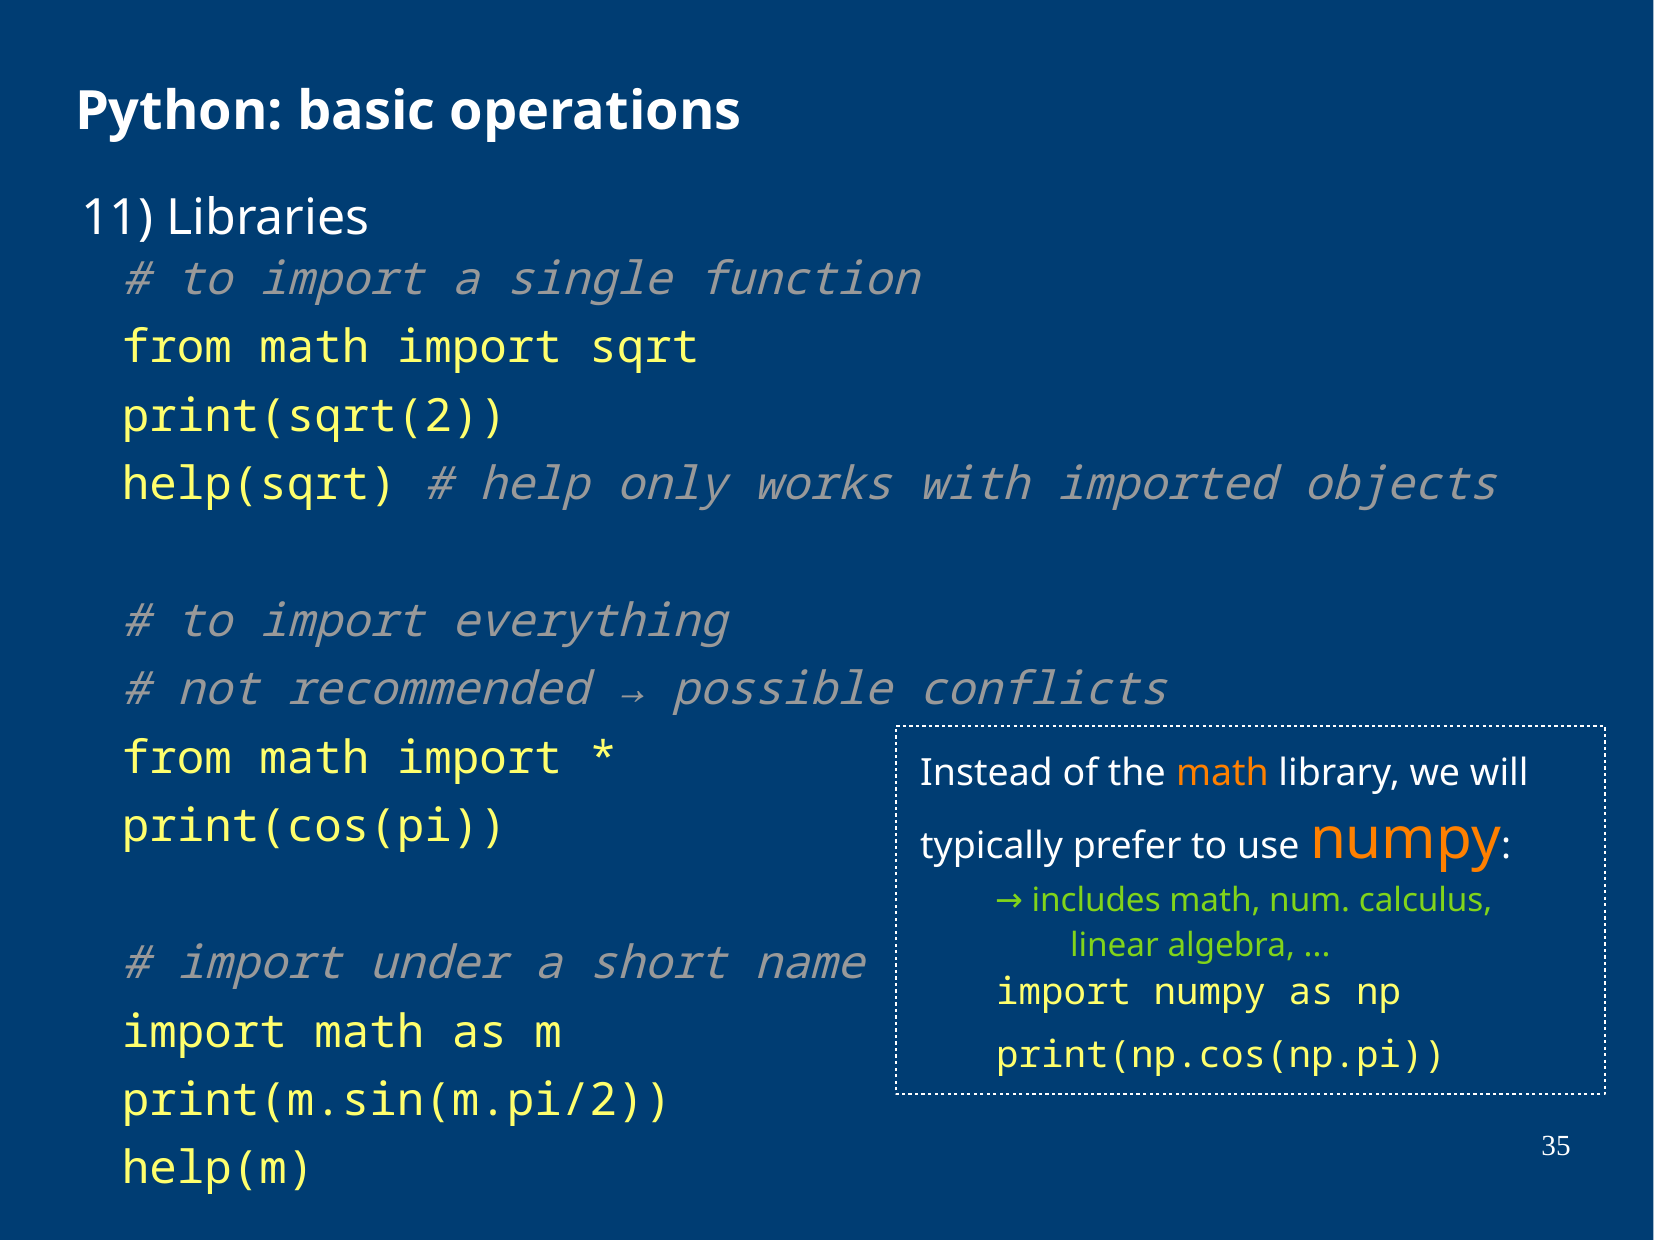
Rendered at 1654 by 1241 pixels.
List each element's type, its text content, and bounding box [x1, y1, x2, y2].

text_box # to import a single function from math import sqrt print(sqrt(2)) help(sqrt) # help only works with imported objects # to import everything # not recommended → possible conflicts from math import * print(cos(pi)) # import under a short name import math as m print(m.sin(m.pi/2)) help(m) [107, 237, 1654, 1173]
text_box import numpy as np print(np.cos(np.pi)) [981, 957, 1475, 1109]
text_box 11) Libraries [66, 174, 451, 269]
text_box Python: basic operations [60, 64, 1576, 165]
text_box Instead of the math library, we will typically prefer to use numpy: → includes math, num. calculus, linear algebra, ... [905, 737, 1596, 999]
